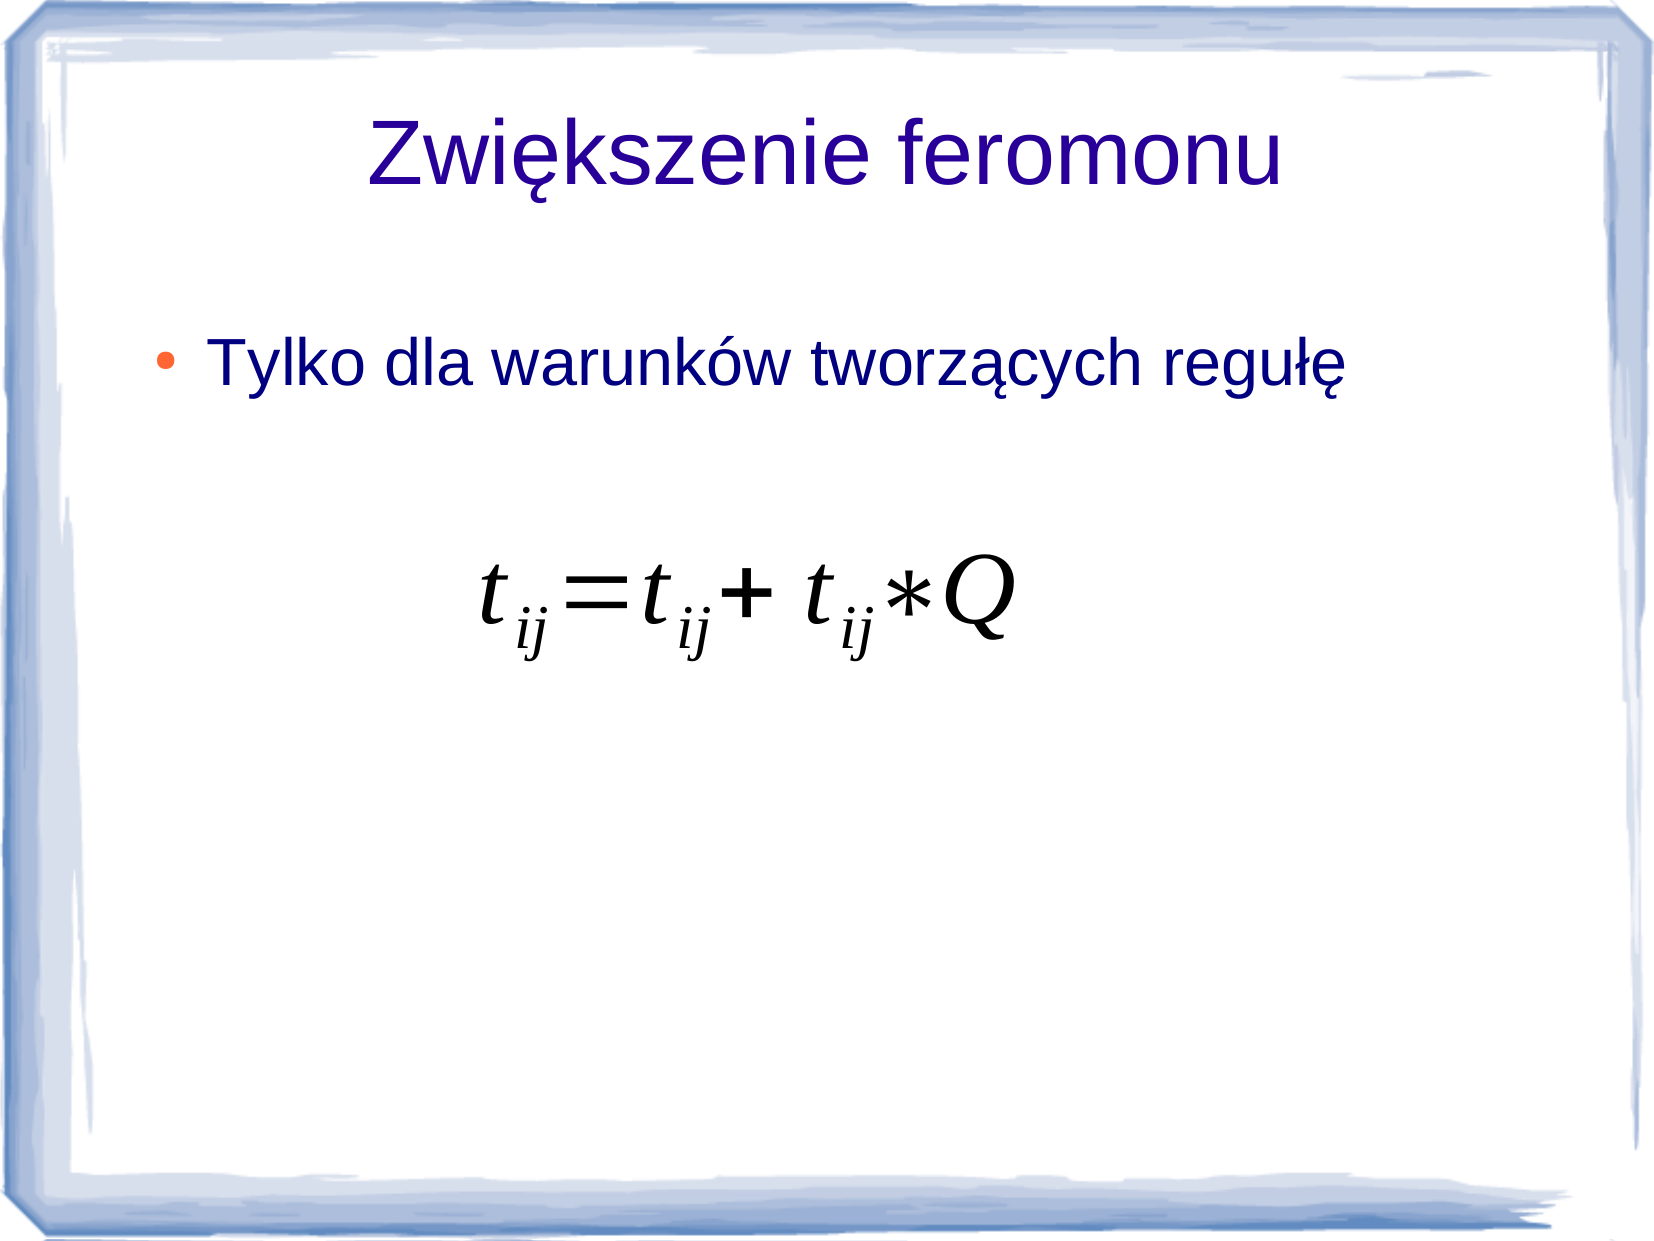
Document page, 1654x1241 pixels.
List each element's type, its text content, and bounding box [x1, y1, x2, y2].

picture [0, 0, 1654, 1241]
list Tylko dla warunków tworzących regułę [118, 324, 1571, 485]
title Zwiększenie feromonu [82, 49, 1571, 257]
chart [471, 531, 1027, 663]
